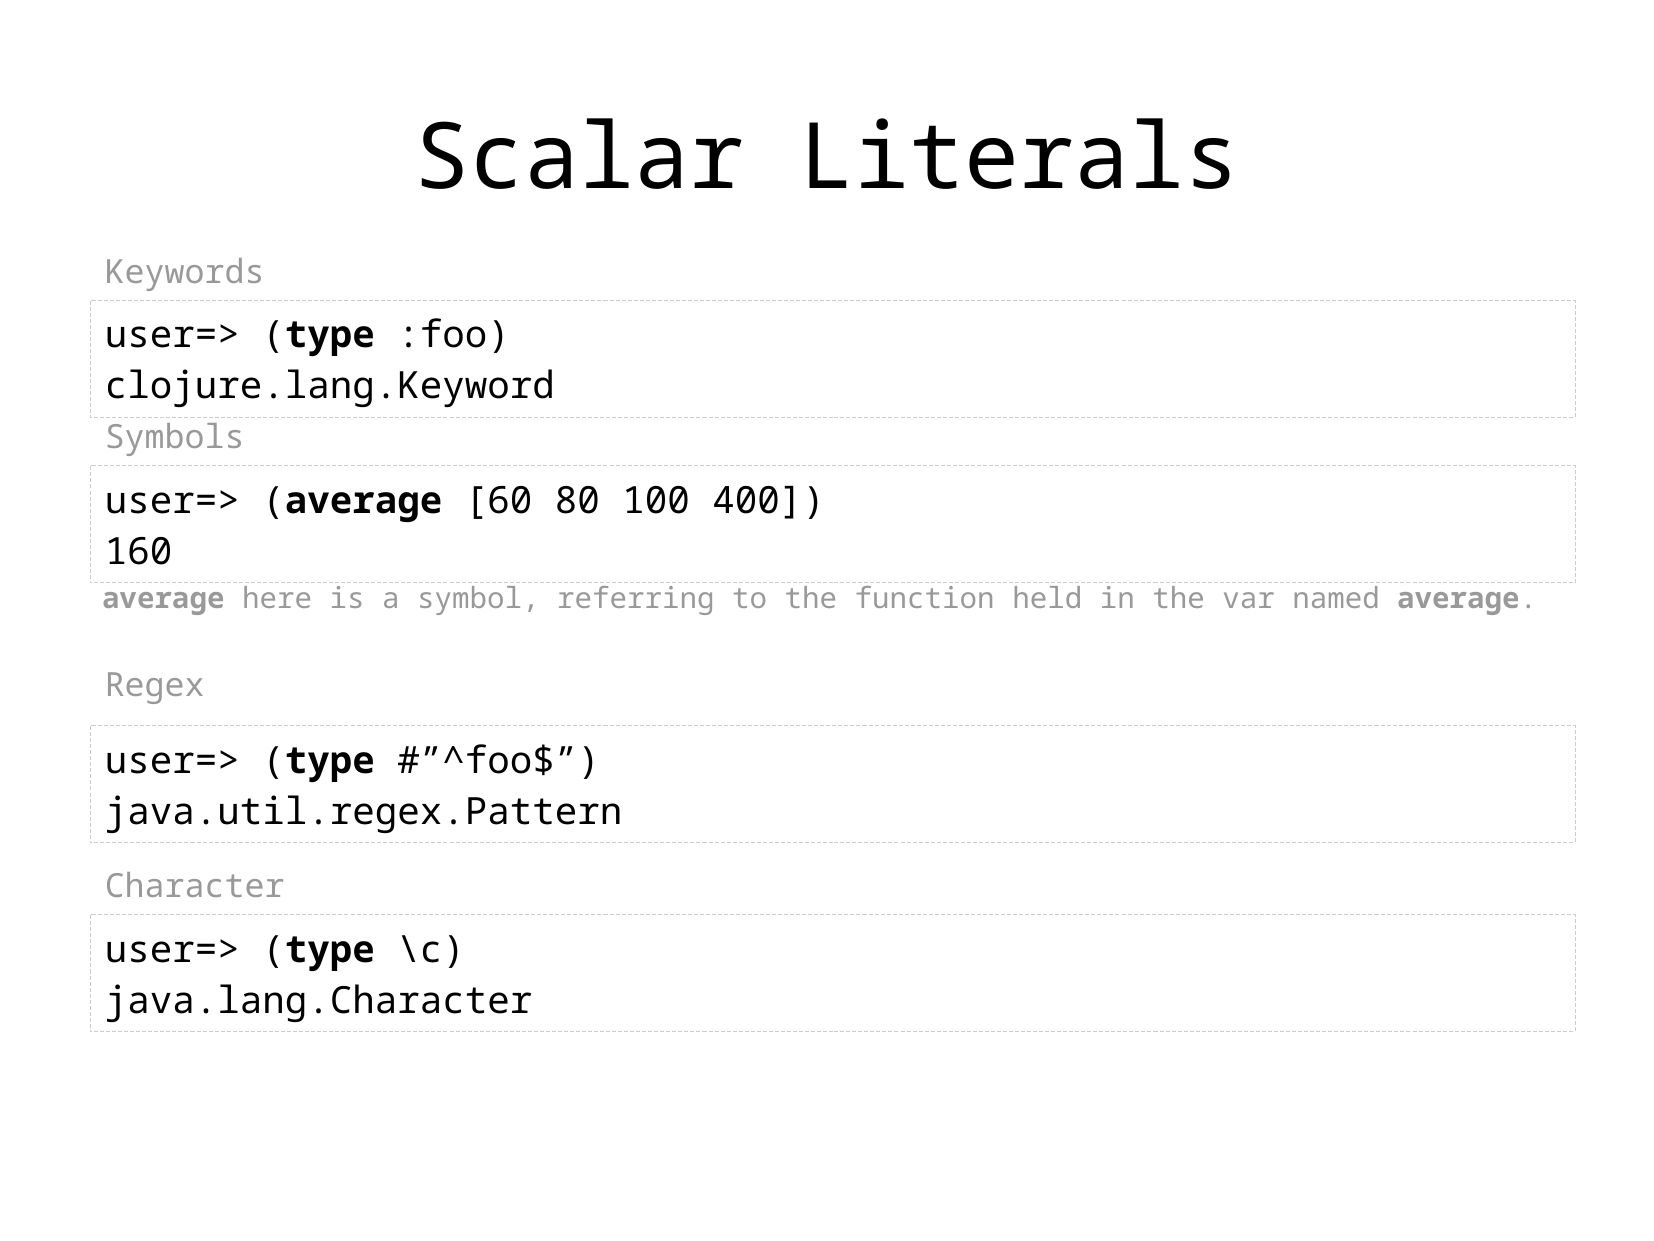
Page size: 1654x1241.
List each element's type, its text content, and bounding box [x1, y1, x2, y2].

text_box user=> (type :foo) clojure.lang.Keyword [90, 300, 1576, 391]
title Scalar Literals [82, 49, 1571, 257]
text_box user=> (type #”^foo$”) java.util.regex.Pattern [90, 725, 1576, 816]
text_box Keywords [90, 240, 856, 289]
text_box user=> (average [60 80 100 400]) 160 [90, 465, 1576, 556]
text_box Regex [90, 653, 856, 703]
text_box user=> (type \c) java.lang.Character [90, 914, 1576, 1005]
text_box Character [90, 854, 856, 903]
text_box average here is a symbol, referring to the function held in the var named average. [87, 570, 1573, 615]
text_box Symbols [90, 405, 856, 454]
